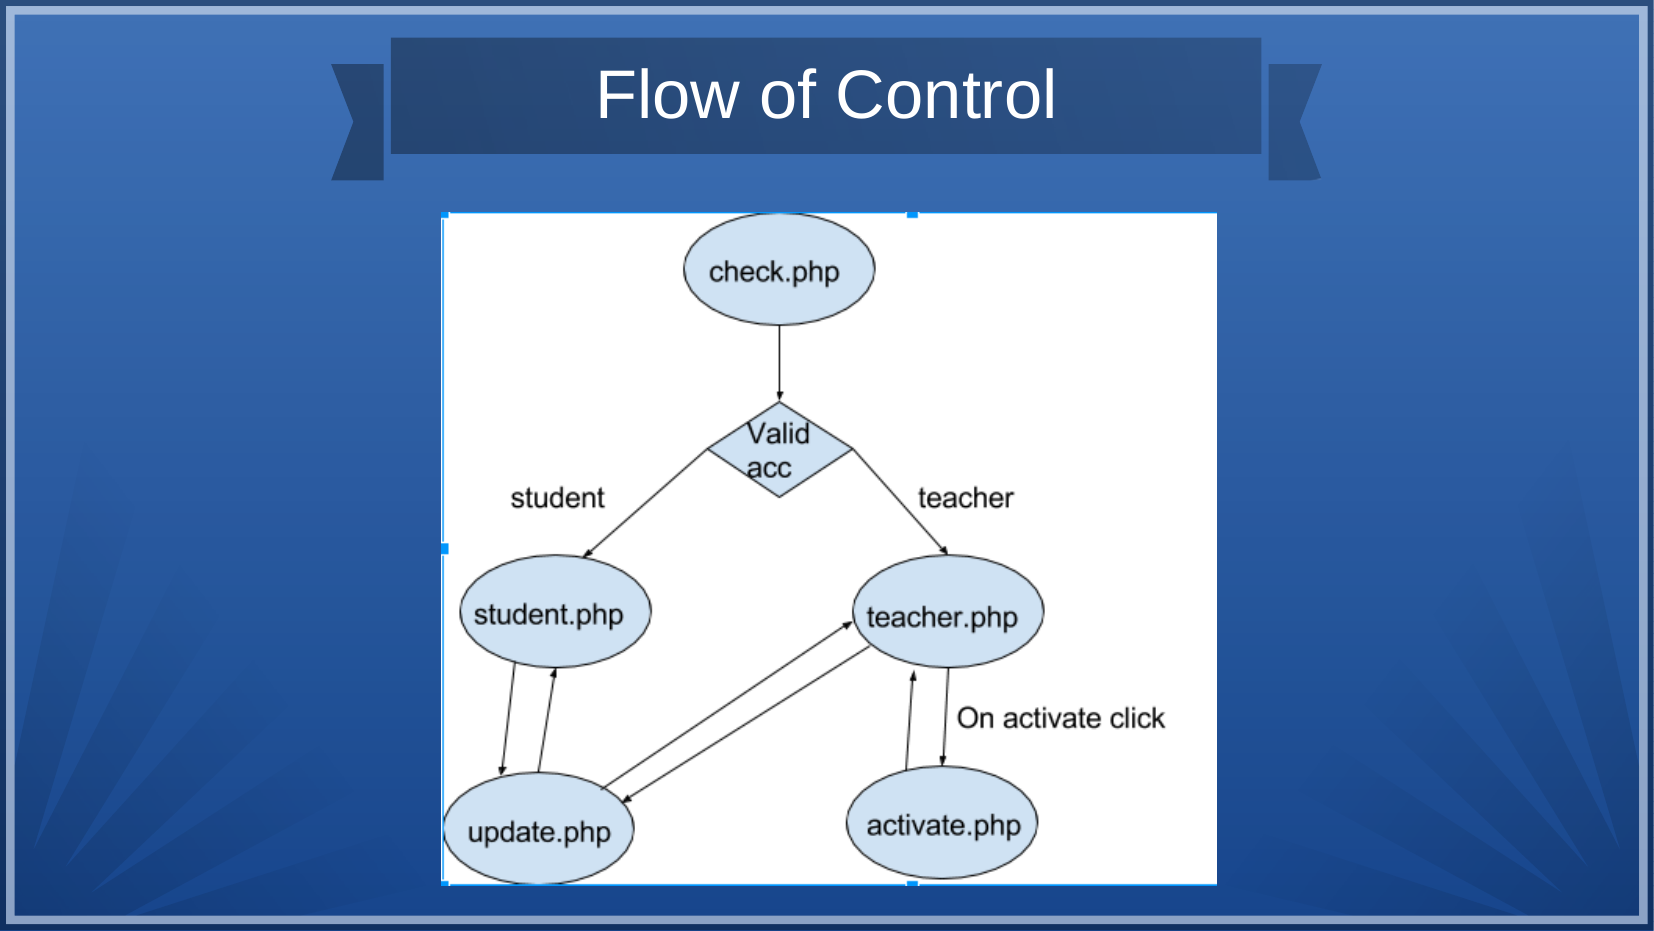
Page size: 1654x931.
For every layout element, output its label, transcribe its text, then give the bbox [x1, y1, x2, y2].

picture [441, 212, 1217, 887]
title Flow of Control [389, 35, 1264, 154]
